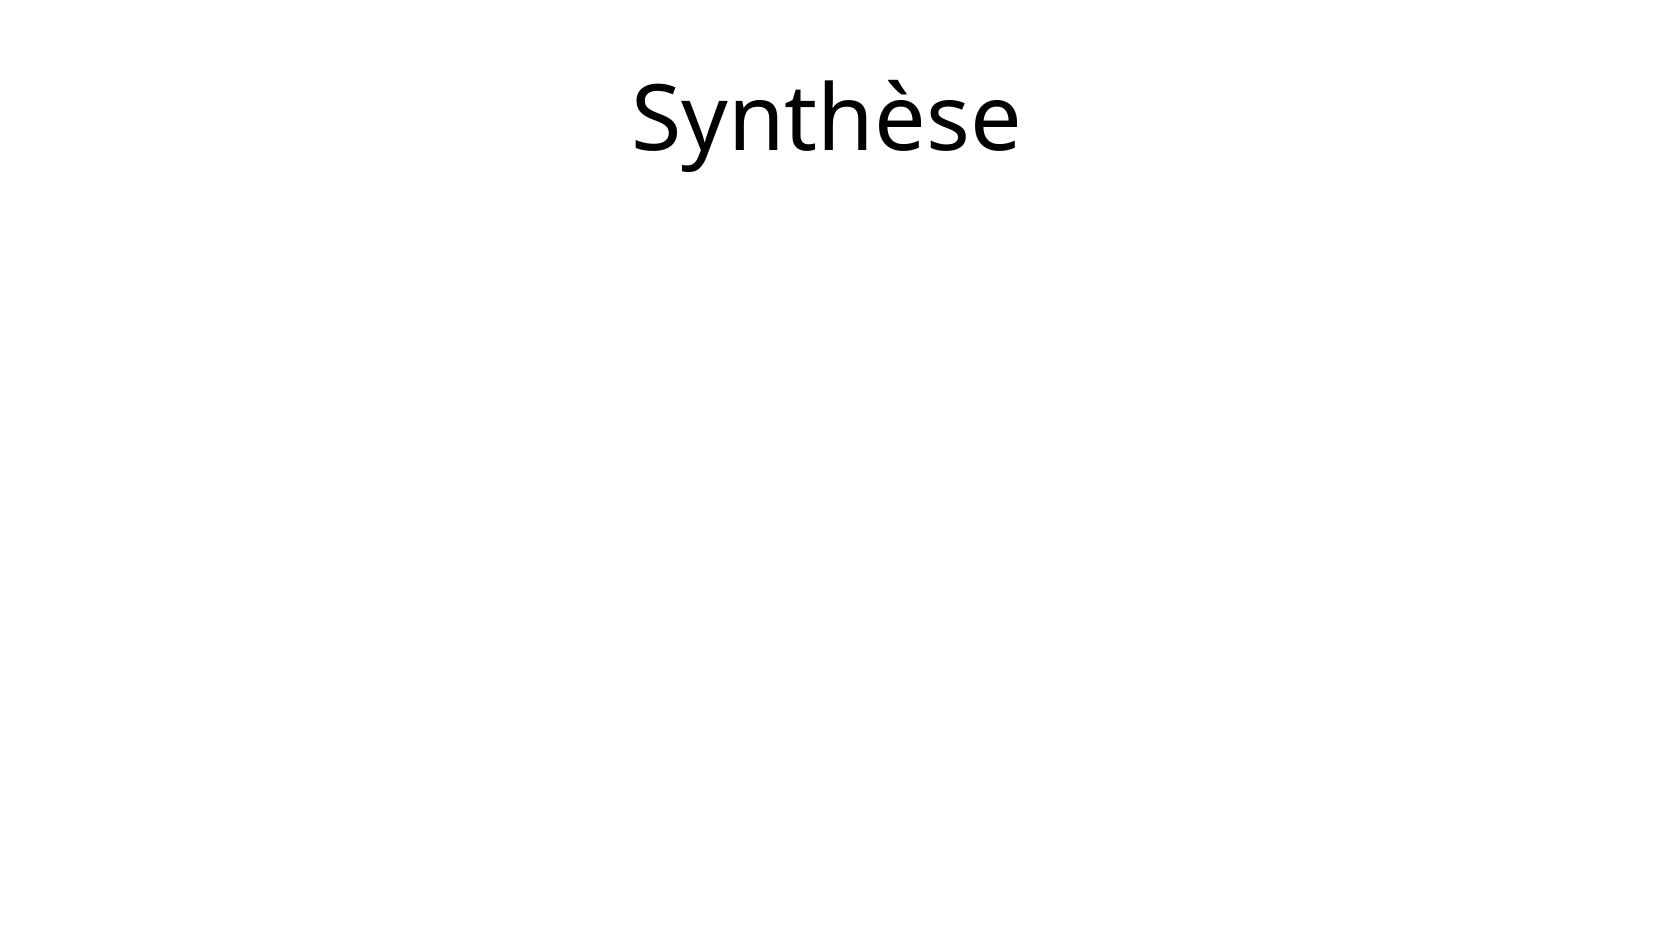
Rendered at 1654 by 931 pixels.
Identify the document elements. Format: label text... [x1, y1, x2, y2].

title Synthèse [82, 37, 1571, 193]
